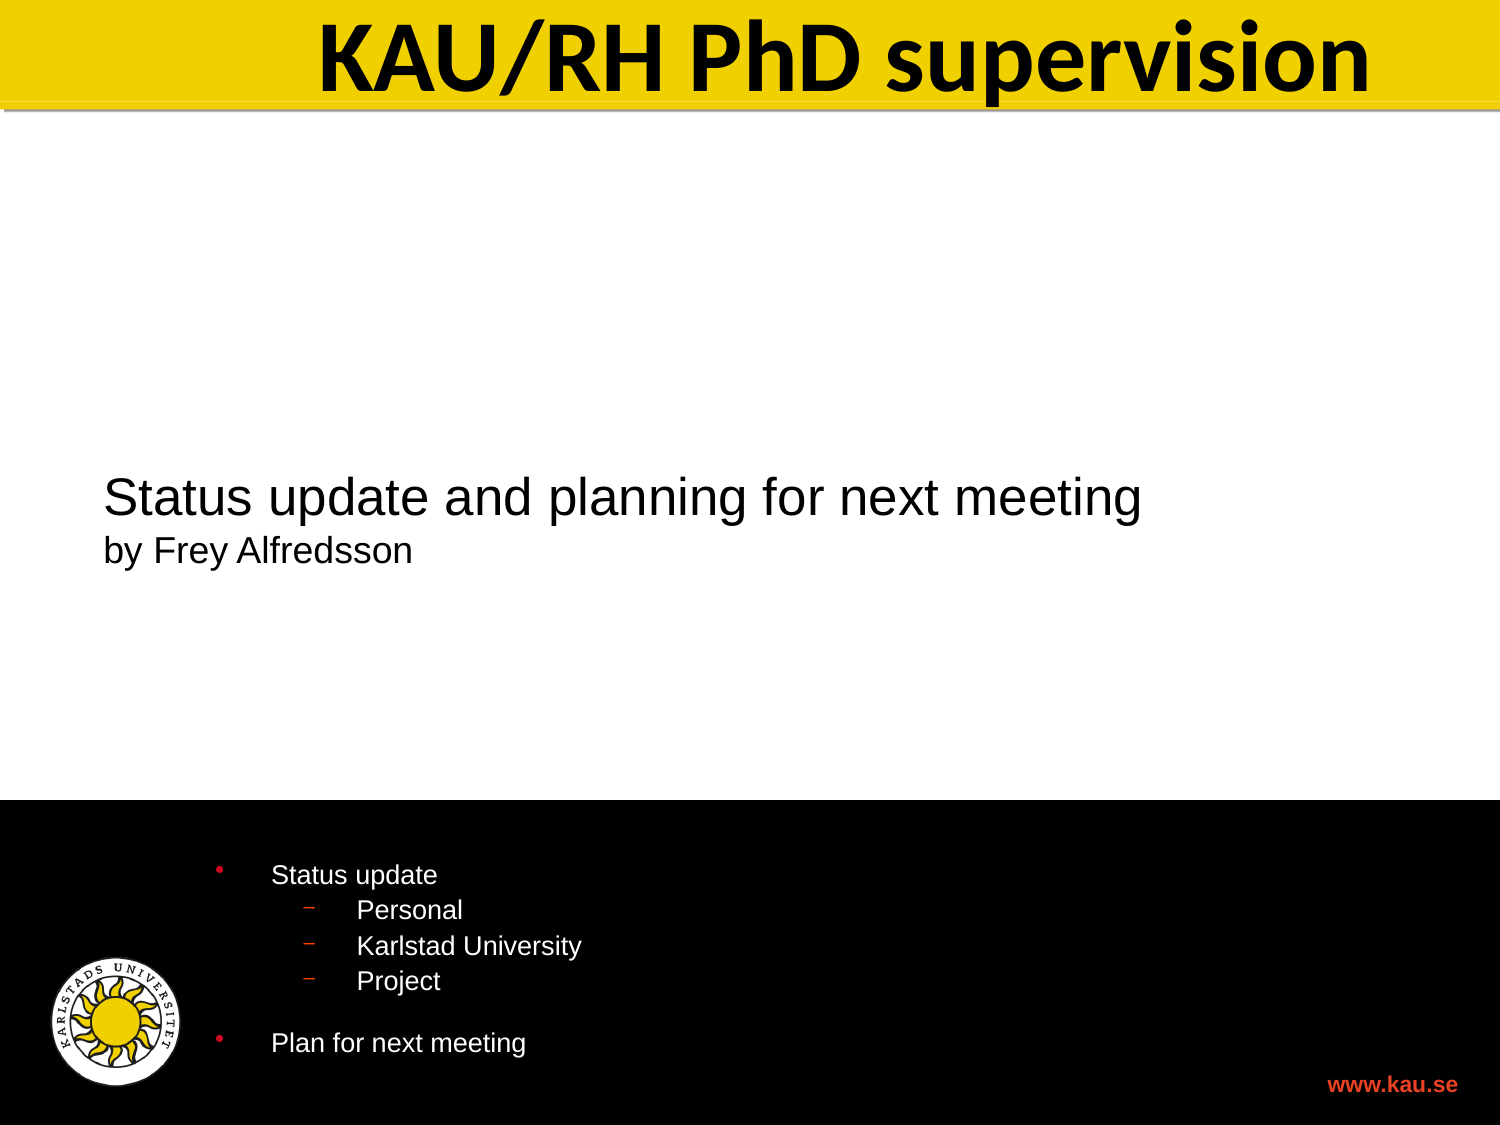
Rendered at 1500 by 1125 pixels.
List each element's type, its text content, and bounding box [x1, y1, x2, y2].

title KAU/RH PhD supervision [112, 0, 1388, 102]
picture [50, 948, 181, 1095]
text_box Status update and planning for next meeting by Frey Alfredsson [88, 455, 1400, 579]
list Status update Personal Karlstad University Project Plan for next meeting [200, 810, 1388, 1091]
